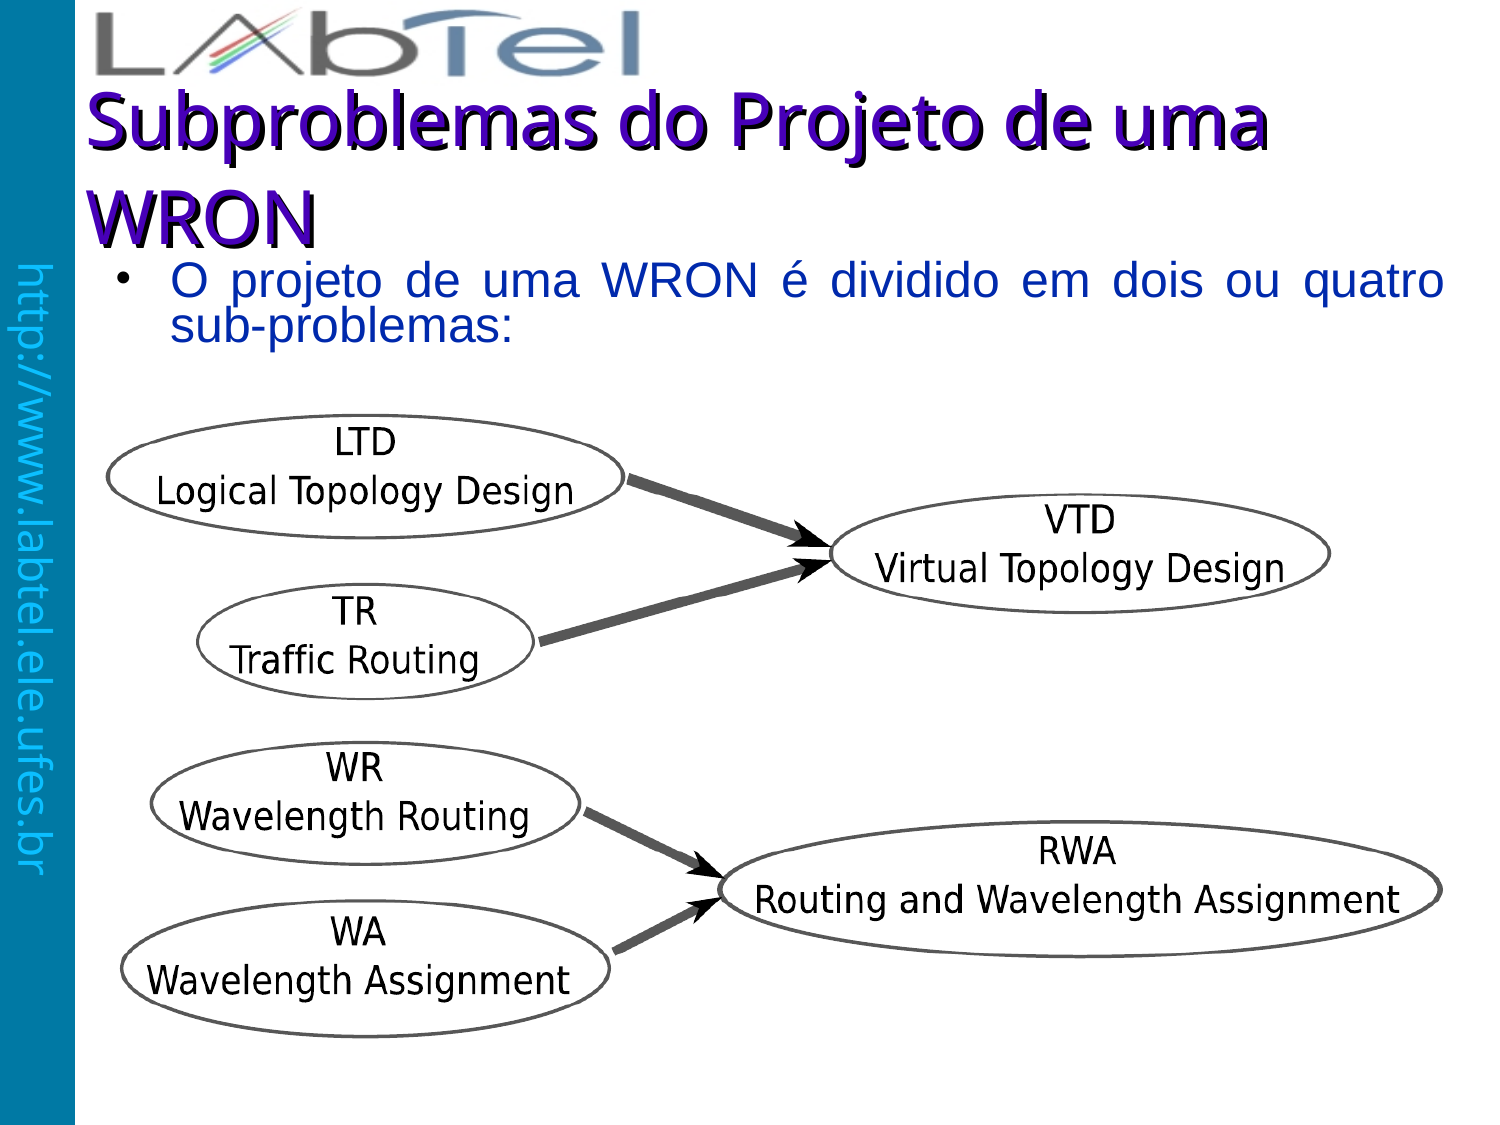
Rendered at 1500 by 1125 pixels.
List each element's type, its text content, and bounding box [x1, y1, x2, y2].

list O projeto de uma WRON é dividido em dois ou quatro sub-problemas: [99, 237, 1461, 1061]
picture [88, 392, 1456, 1056]
title Subproblemas do Projeto de uma WRON [70, 65, 1471, 264]
picture [76, 0, 675, 65]
